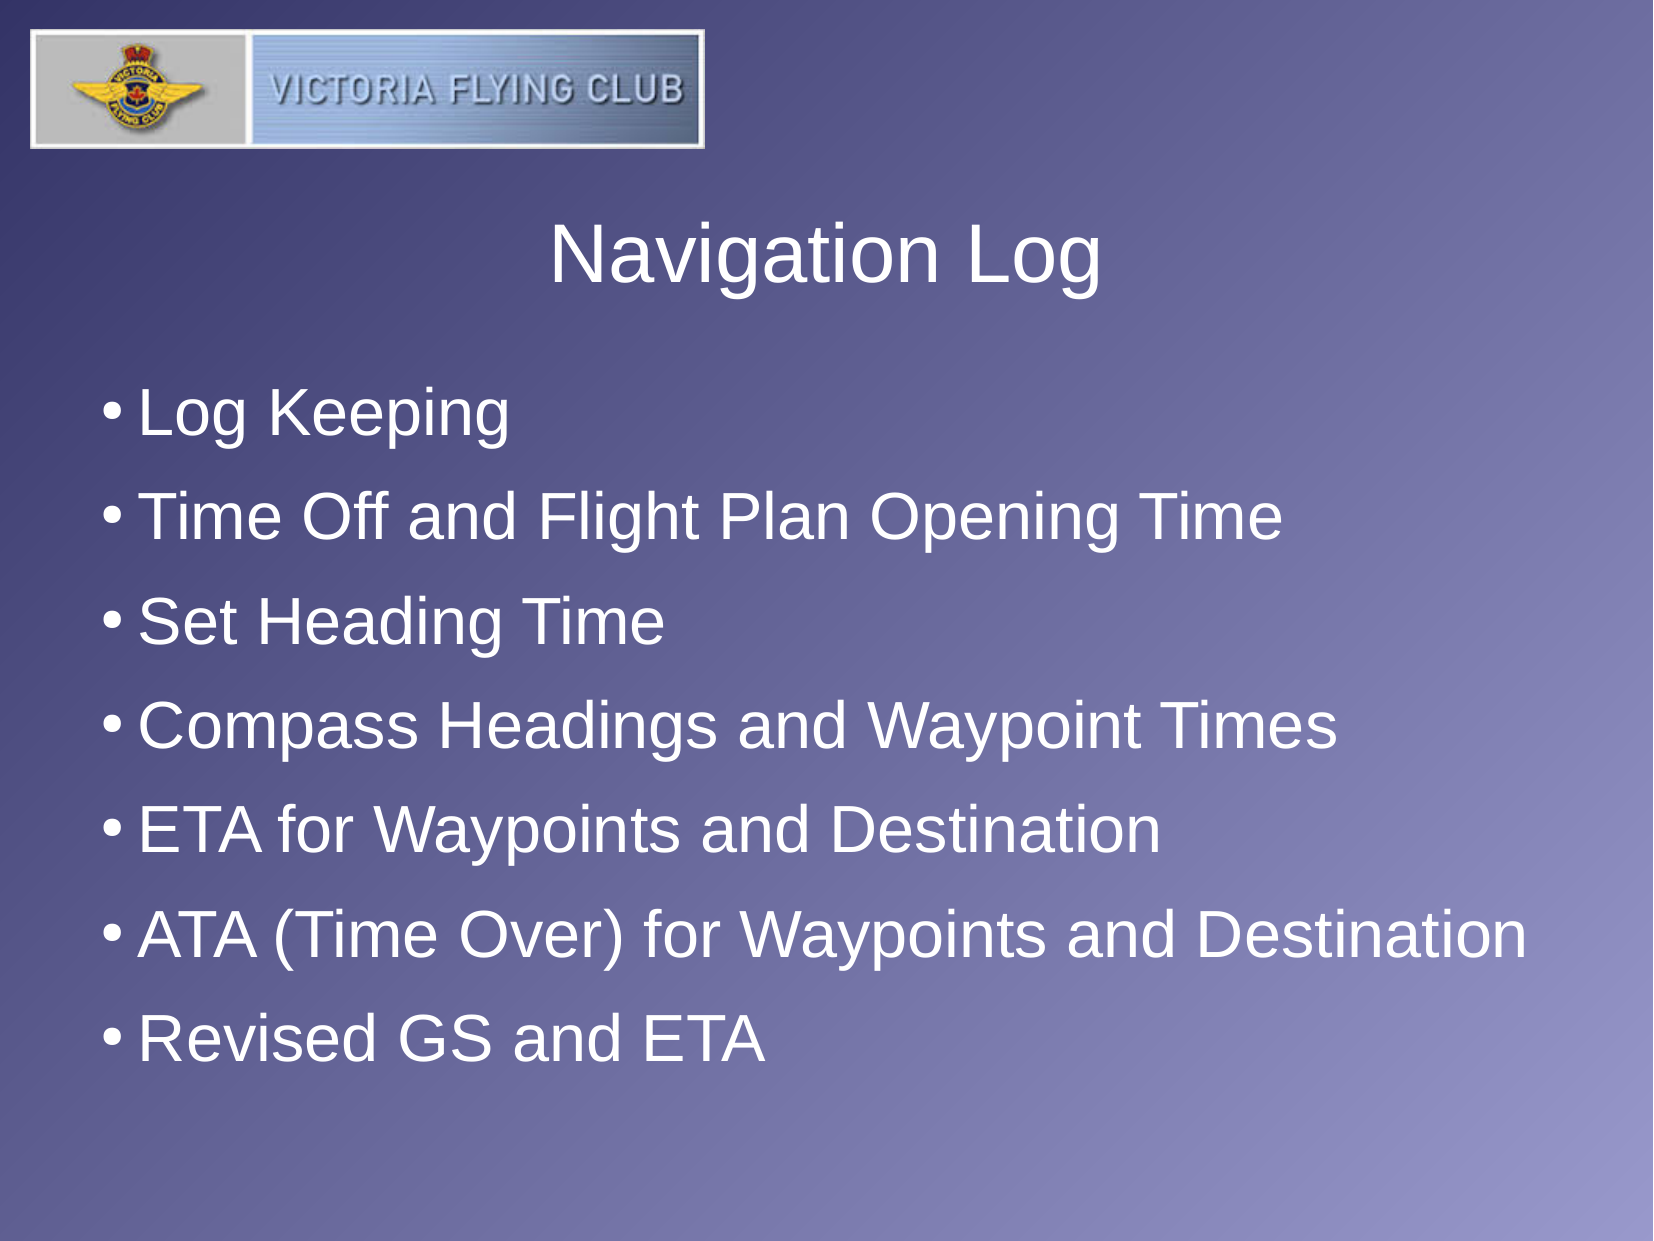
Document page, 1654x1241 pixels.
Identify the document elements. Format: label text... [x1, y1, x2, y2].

list Log Keeping Time Off and Flight Plan Opening Time Set Heading Time Compass Headings and Waypoint Times ETA for Waypoints and Destination ATA (Time Over) for Waypoints and Destination Revised GS and ETA [82, 375, 1571, 1095]
title Navigation Log [82, 150, 1571, 358]
picture [30, 29, 705, 149]
